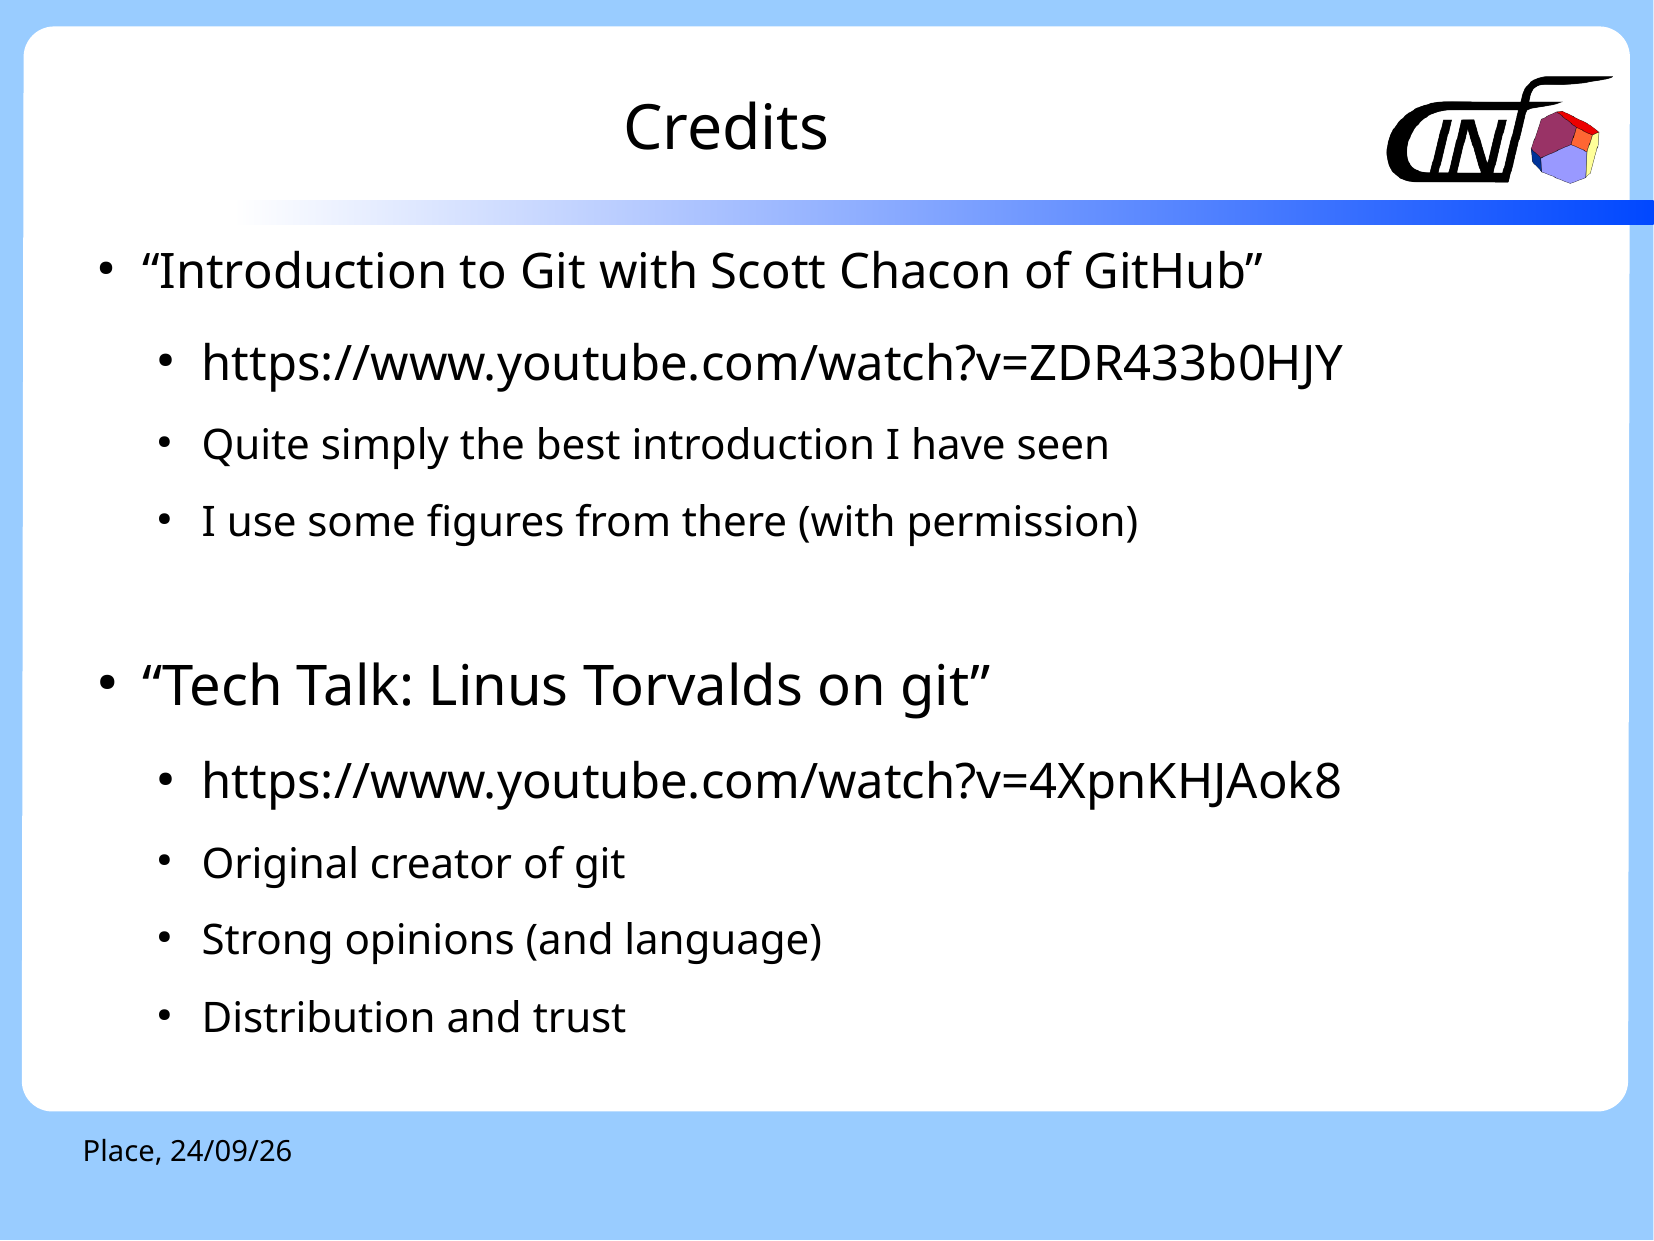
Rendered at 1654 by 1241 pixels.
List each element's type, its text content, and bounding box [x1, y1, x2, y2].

picture [1386, 76, 1613, 184]
title Credits [82, 49, 1371, 201]
list “Introduction to Git with Scott Chacon of GitHub” https://www.youtube.com/watch?v=ZDR433b0HJY Quite simply the best introduction I have seen I use some figures from there (with permission) “Tech Talk: Linus Torvalds on git” https://www.youtube.com/watch?v=4XpnKHJAok8 Original creator of git Strong opinions (and language) Distribution and trust [82, 236, 1571, 1055]
